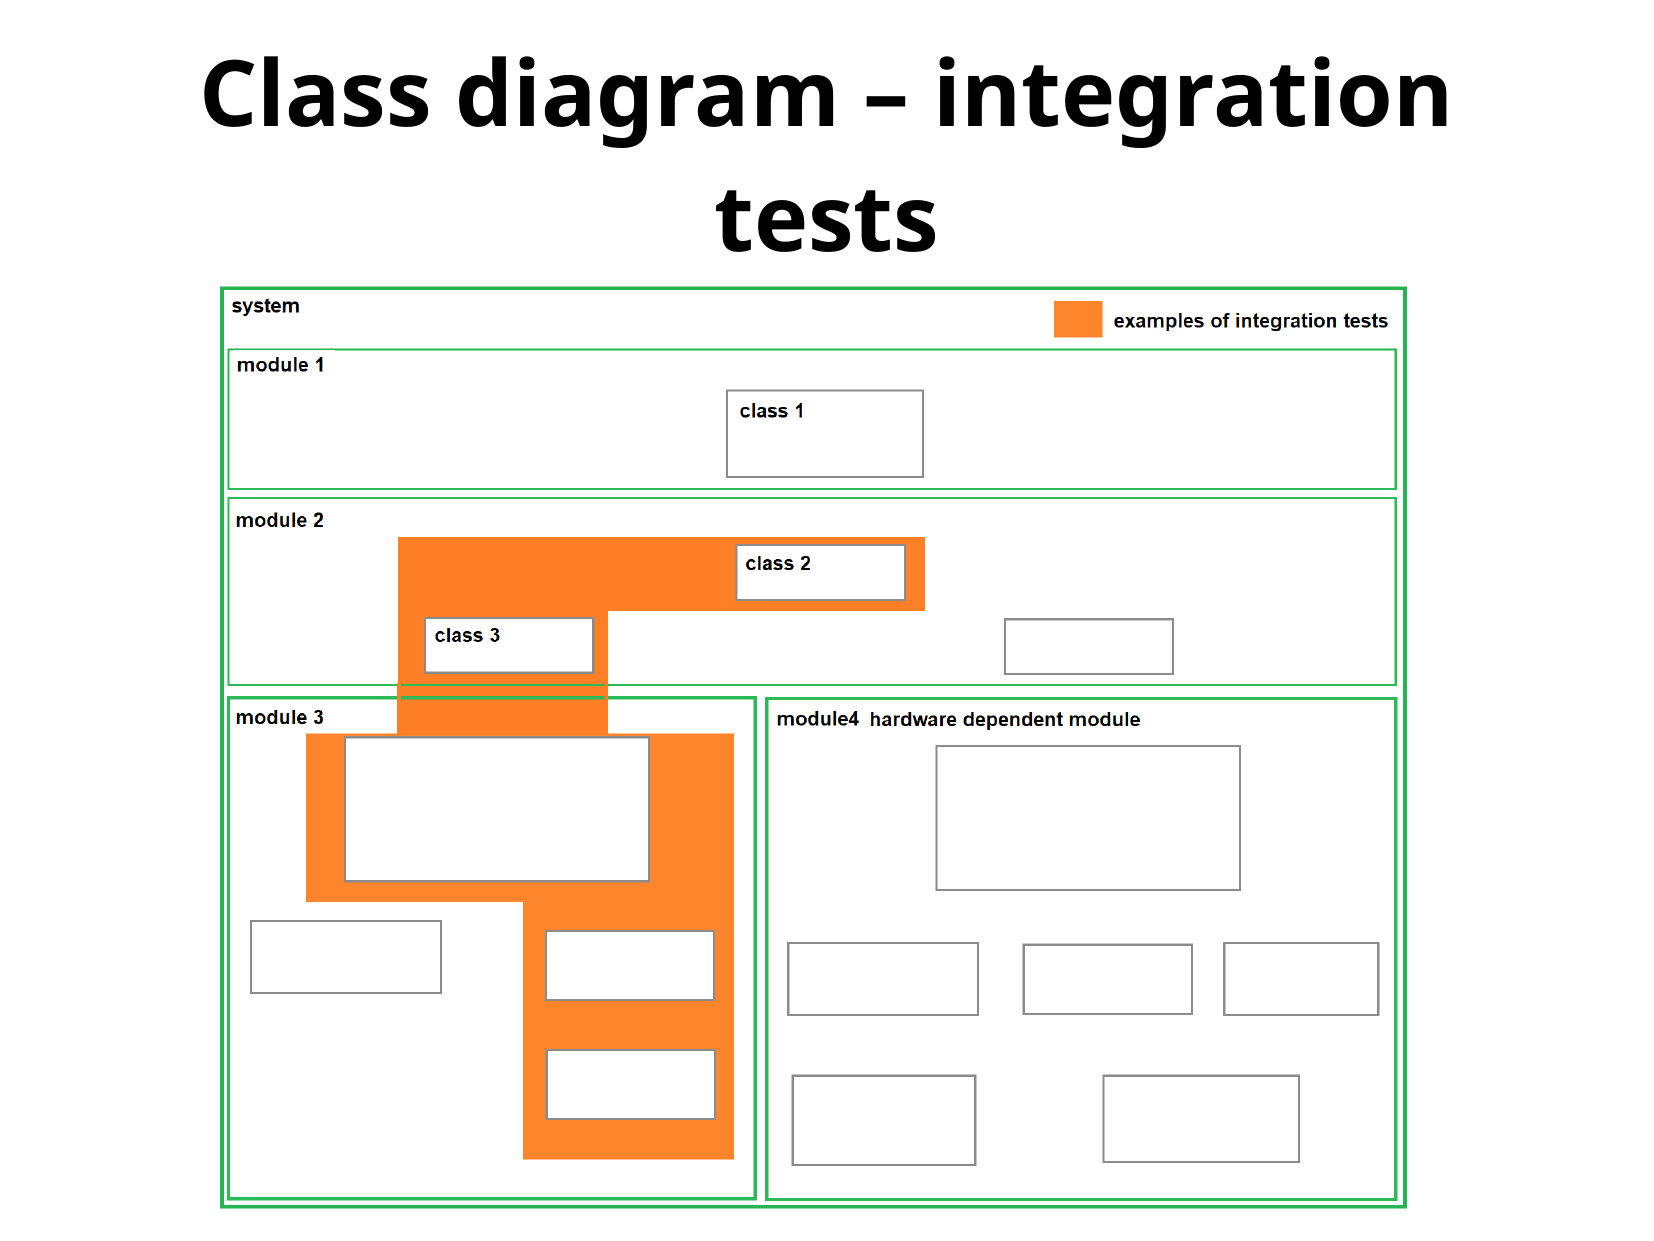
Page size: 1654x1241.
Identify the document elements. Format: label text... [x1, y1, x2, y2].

picture [212, 284, 1415, 1211]
title Class diagram – integration tests [82, 16, 1571, 290]
